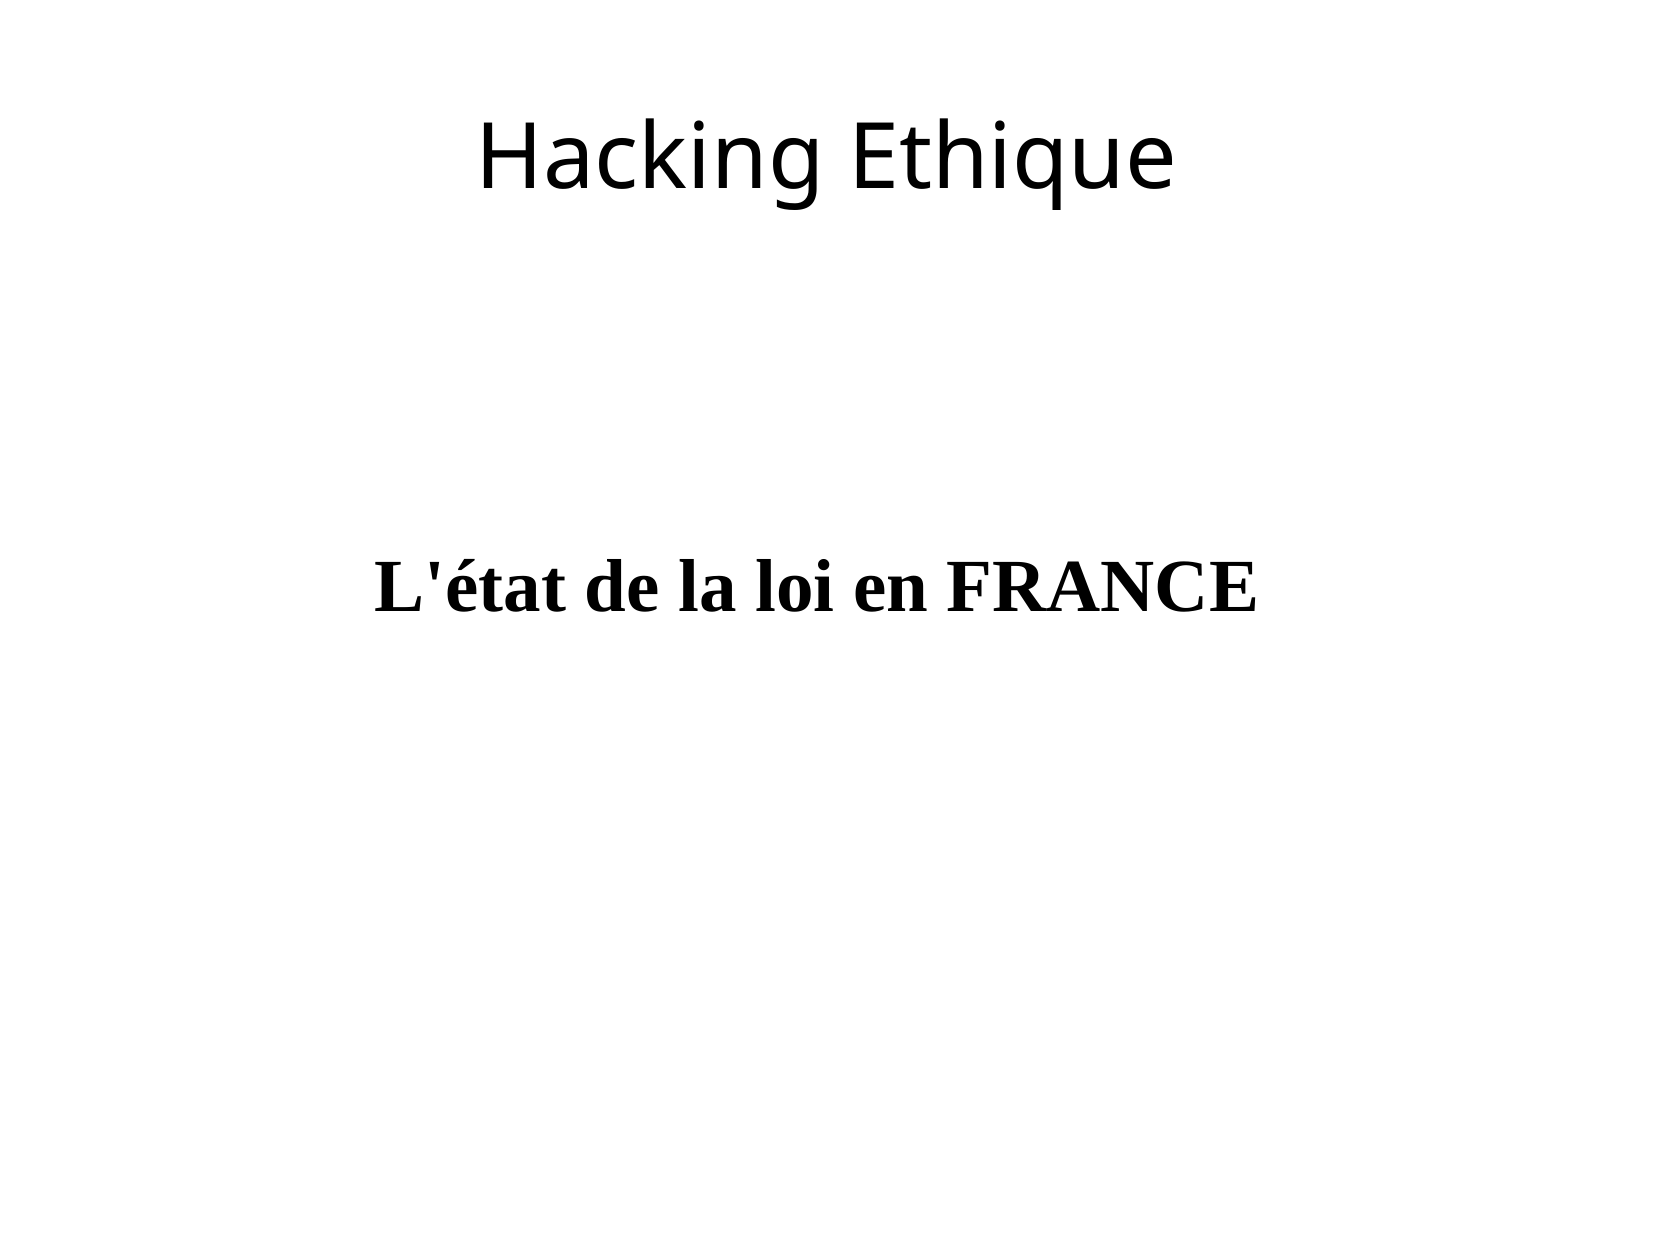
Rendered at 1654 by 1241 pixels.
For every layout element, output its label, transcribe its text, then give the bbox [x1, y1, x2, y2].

list L'état de la loi en FRANCE [82, 290, 1571, 1109]
title Hacking Ethique [82, 49, 1571, 257]
